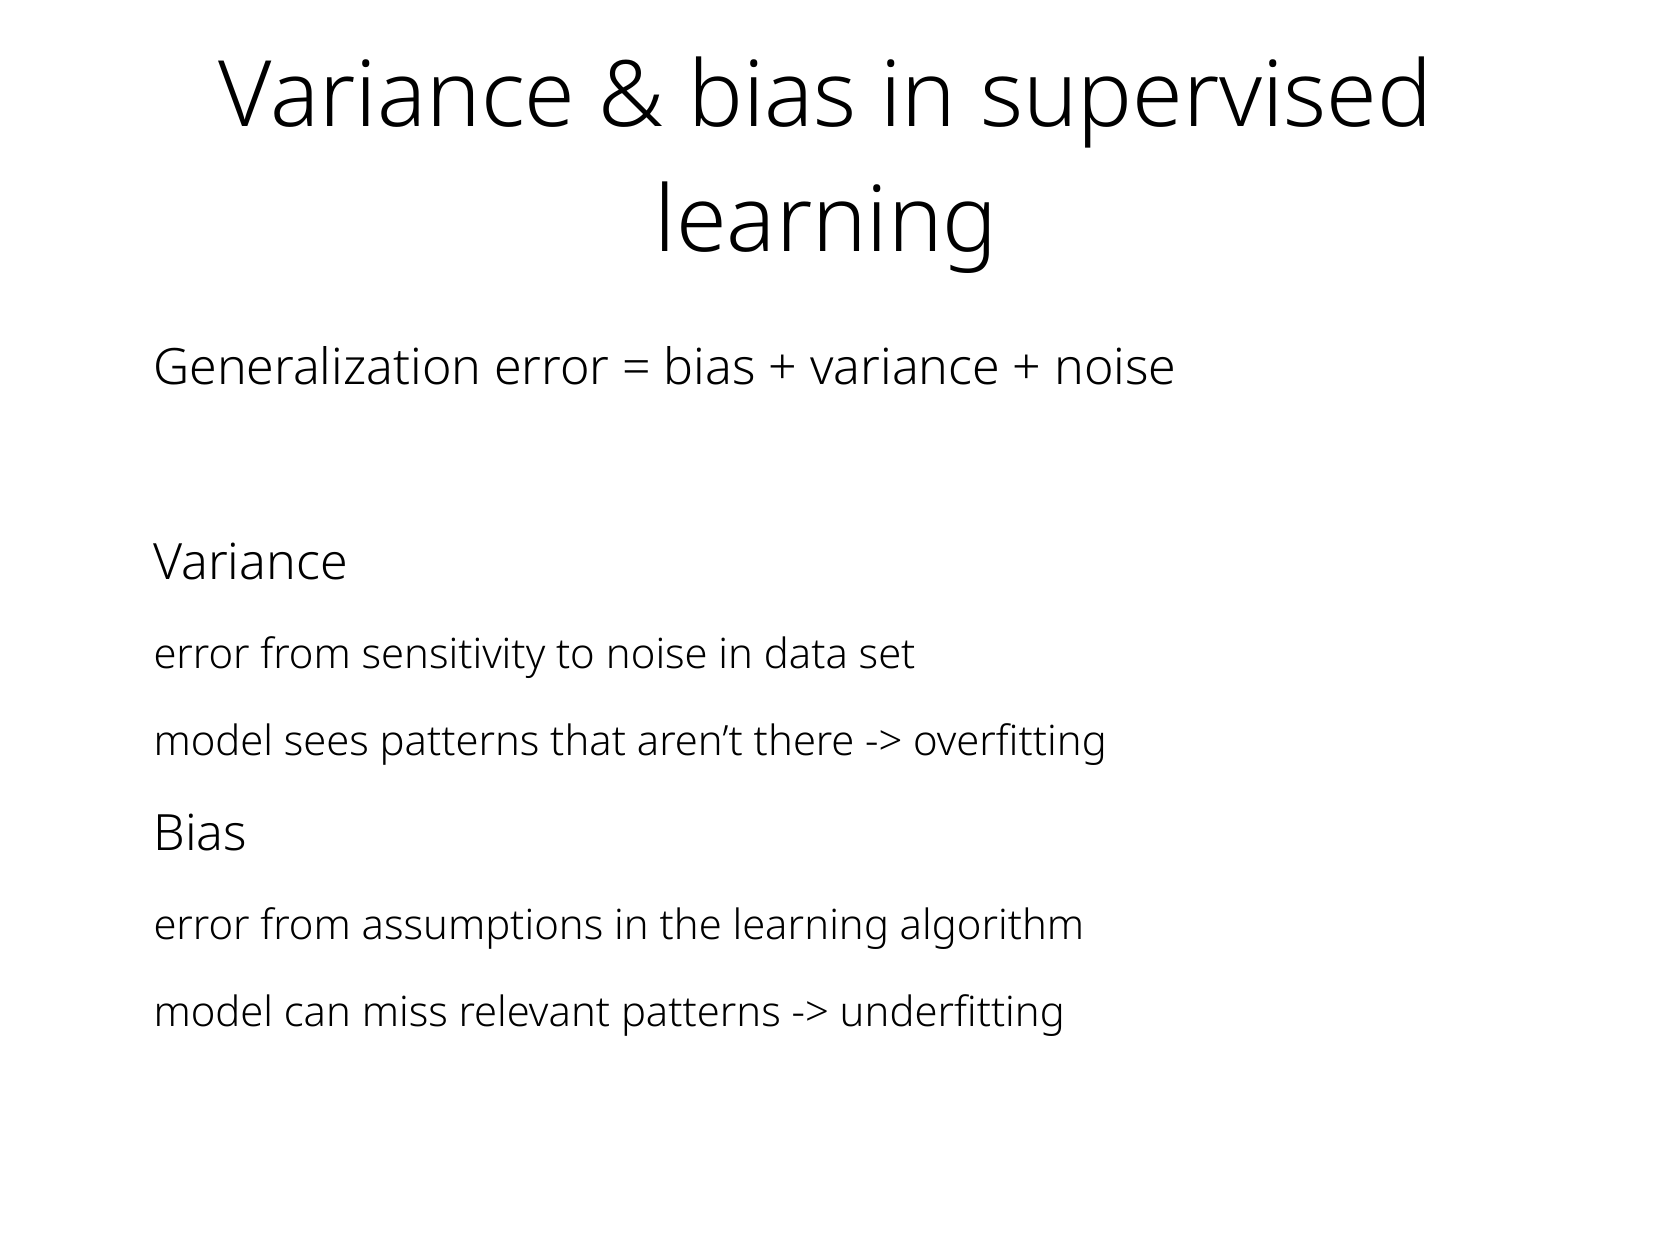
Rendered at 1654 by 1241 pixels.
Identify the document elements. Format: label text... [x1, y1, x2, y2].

title Variance & bias in supervised learning [82, 16, 1571, 290]
list Generalization error = bias + variance + noise Variance error from sensitivity to noise in data set model sees patterns that aren’t there -> overfitting Bias error from assumptions in the learning algorithm model can miss relevant patterns -> underfitting [82, 330, 1571, 1182]
